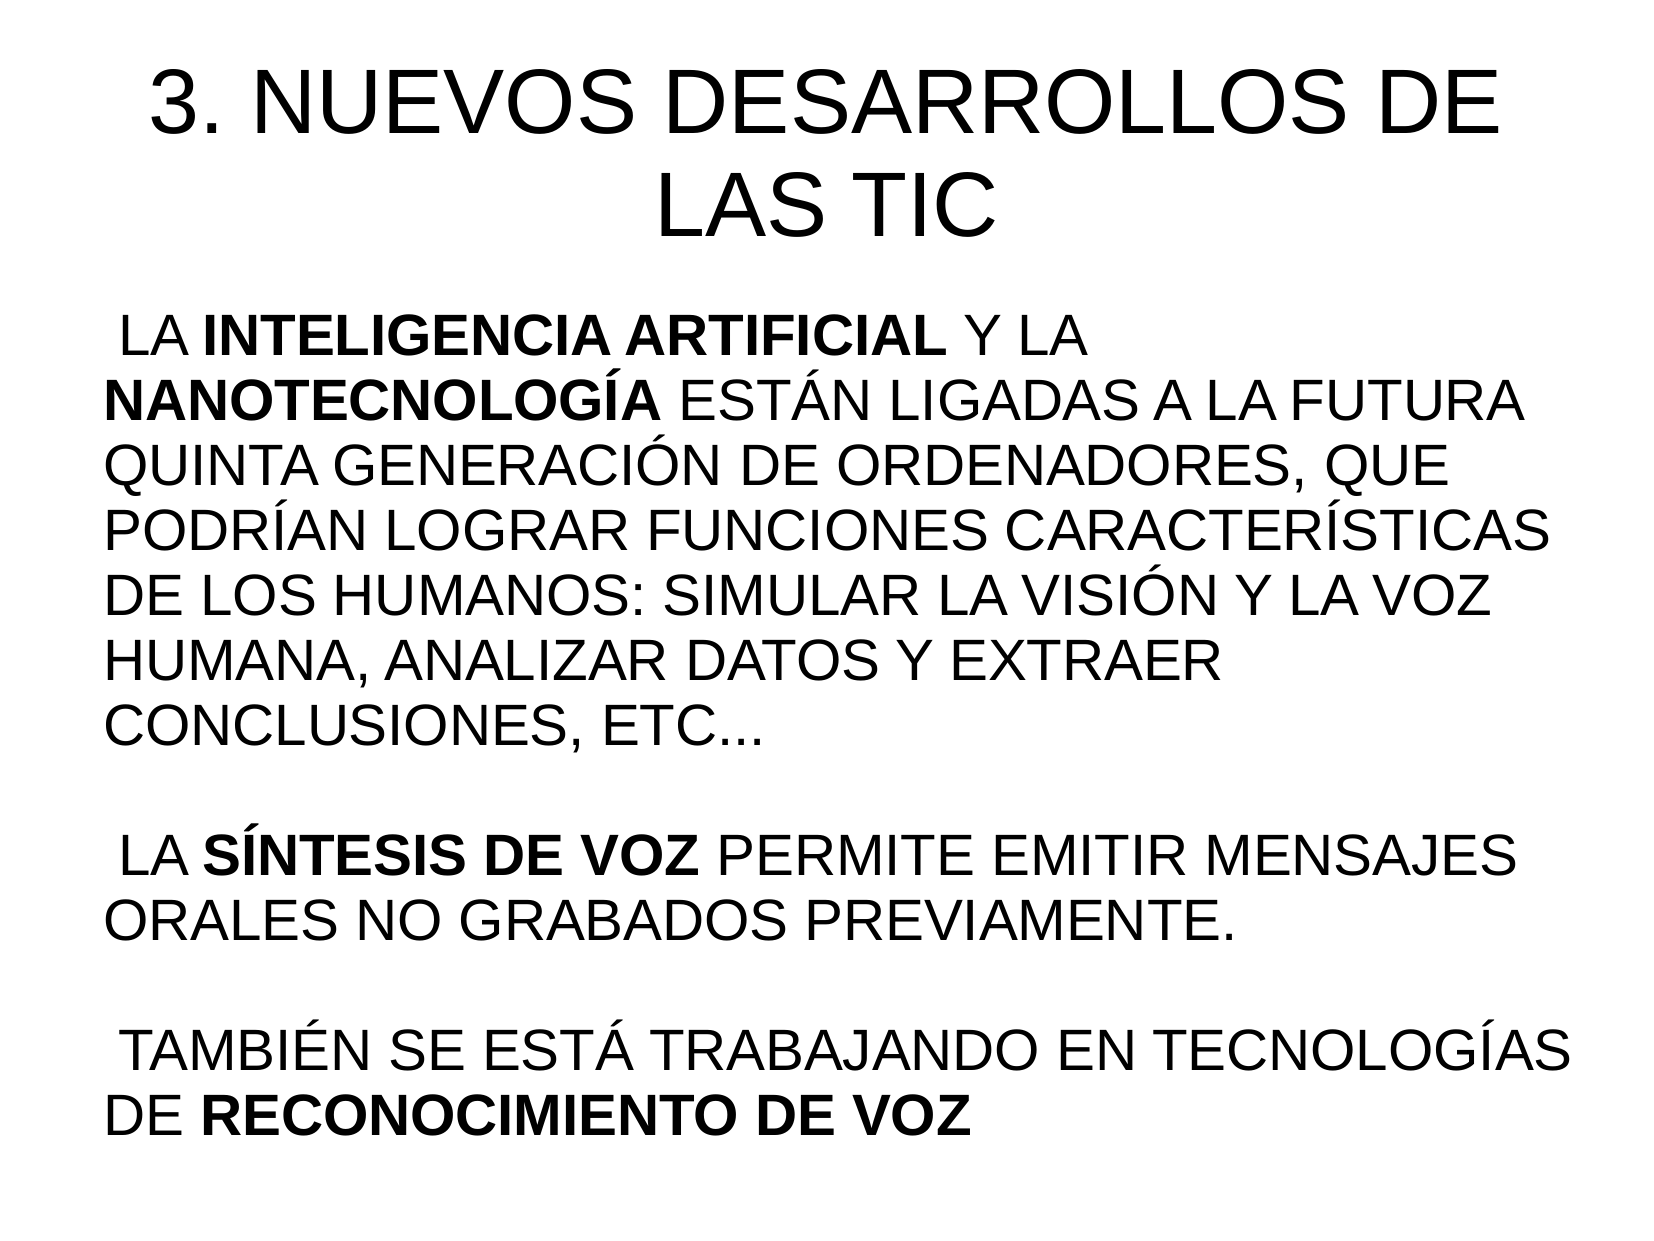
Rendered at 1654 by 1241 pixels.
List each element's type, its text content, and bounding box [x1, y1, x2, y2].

text_box LA INTELIGENCIA ARTIFICIAL Y LA NANOTECNOLOGÍA ESTÁN LIGADAS A LA FUTURA QUINTA GENERACIÓN DE ORDENADORES, QUE PODRÍAN LOGRAR FUNCIONES CARACTERÍSTICAS DE LOS HUMANOS: SIMULAR LA VISIÓN Y LA VOZ HUMANA, ANALIZAR DATOS Y EXTRAER CONCLUSIONES, ETC... LA SÍNTESIS DE VOZ PERMITE EMITIR MENSAJES ORALES NO GRABADOS PREVIAMENTE. TAMBIÉN SE ESTÁ TRABAJANDO EN TECNOLOGÍAS DE RECONOCIMIENTO DE VOZ [88, 295, 1595, 1221]
title 3. NUEVOS DESARROLLOS DE LAS TIC [82, 49, 1571, 257]
